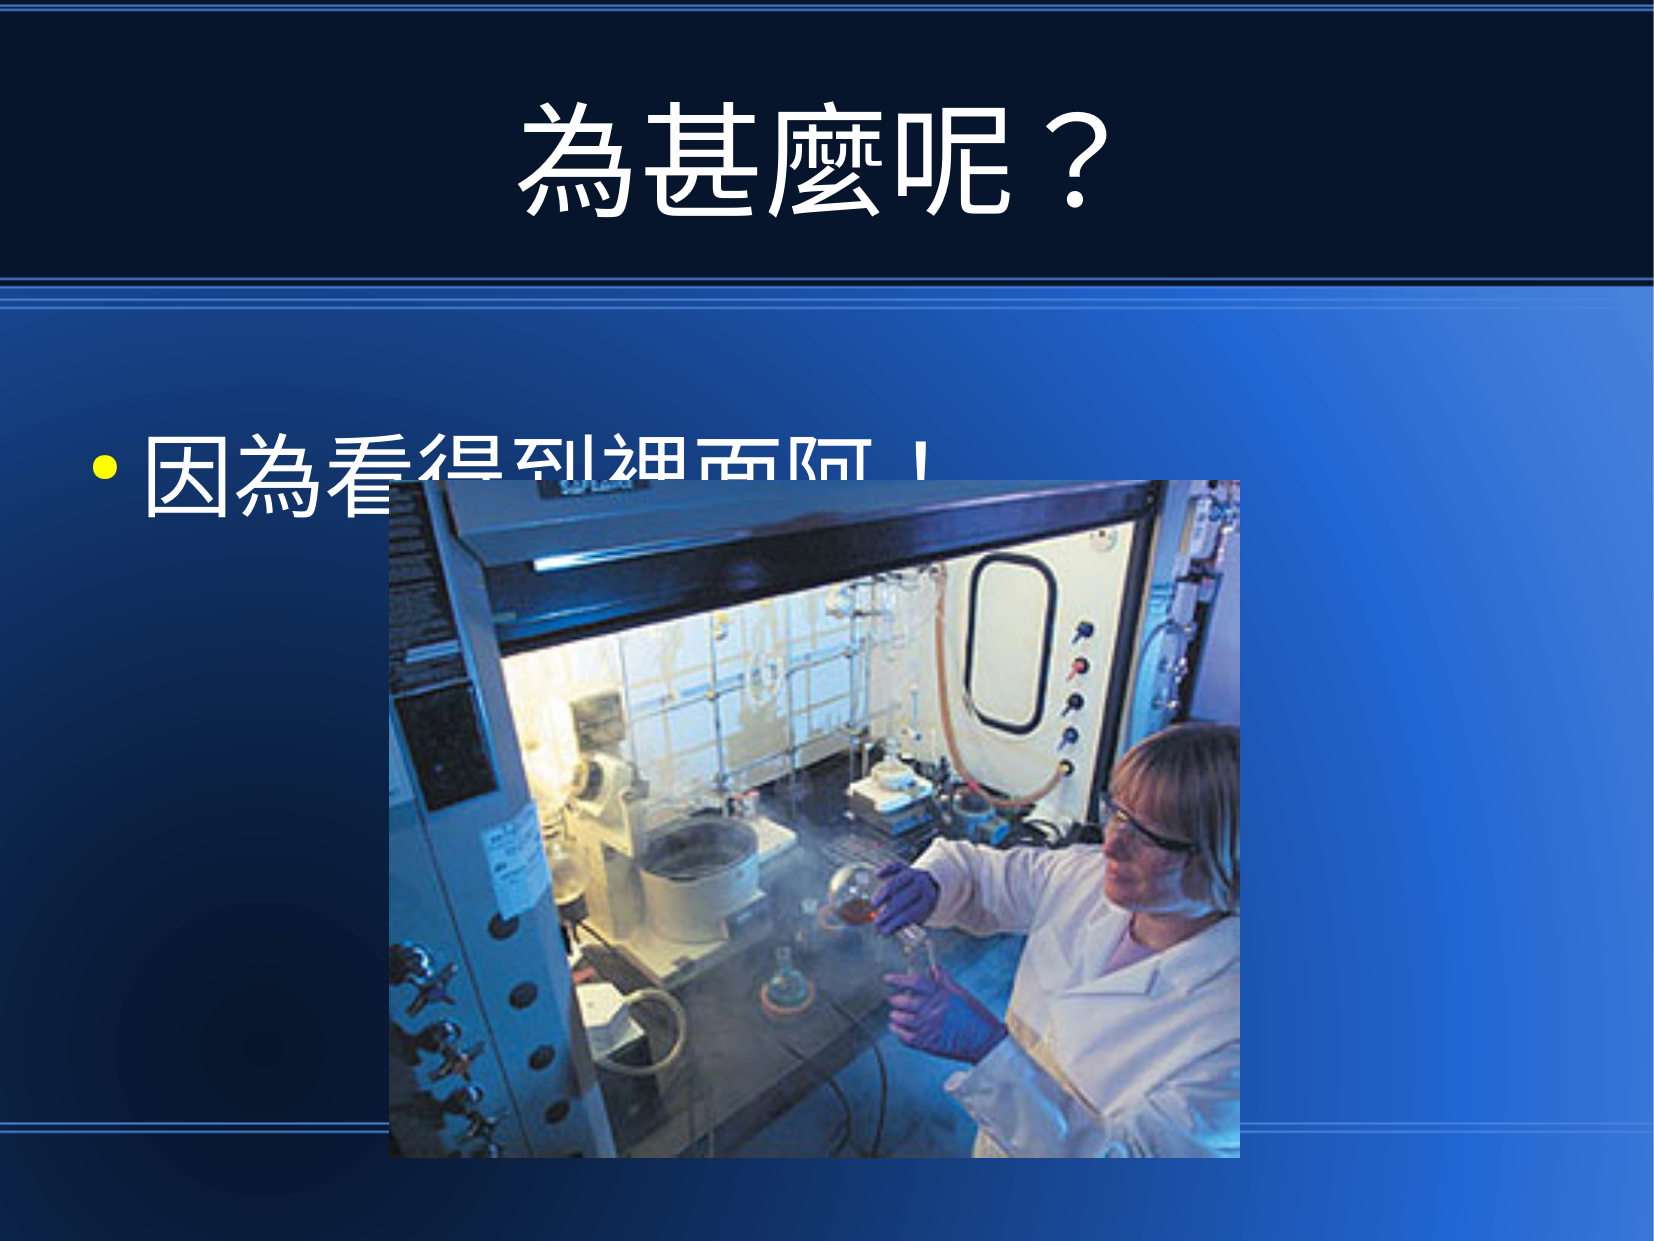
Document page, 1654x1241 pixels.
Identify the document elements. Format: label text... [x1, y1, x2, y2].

list 因為看得到裡面阿！ [70, 336, 1559, 1241]
title 為甚麼呢？ [82, 49, 1571, 257]
picture [389, 480, 1240, 1158]
picture [0, 0, 1654, 1241]
